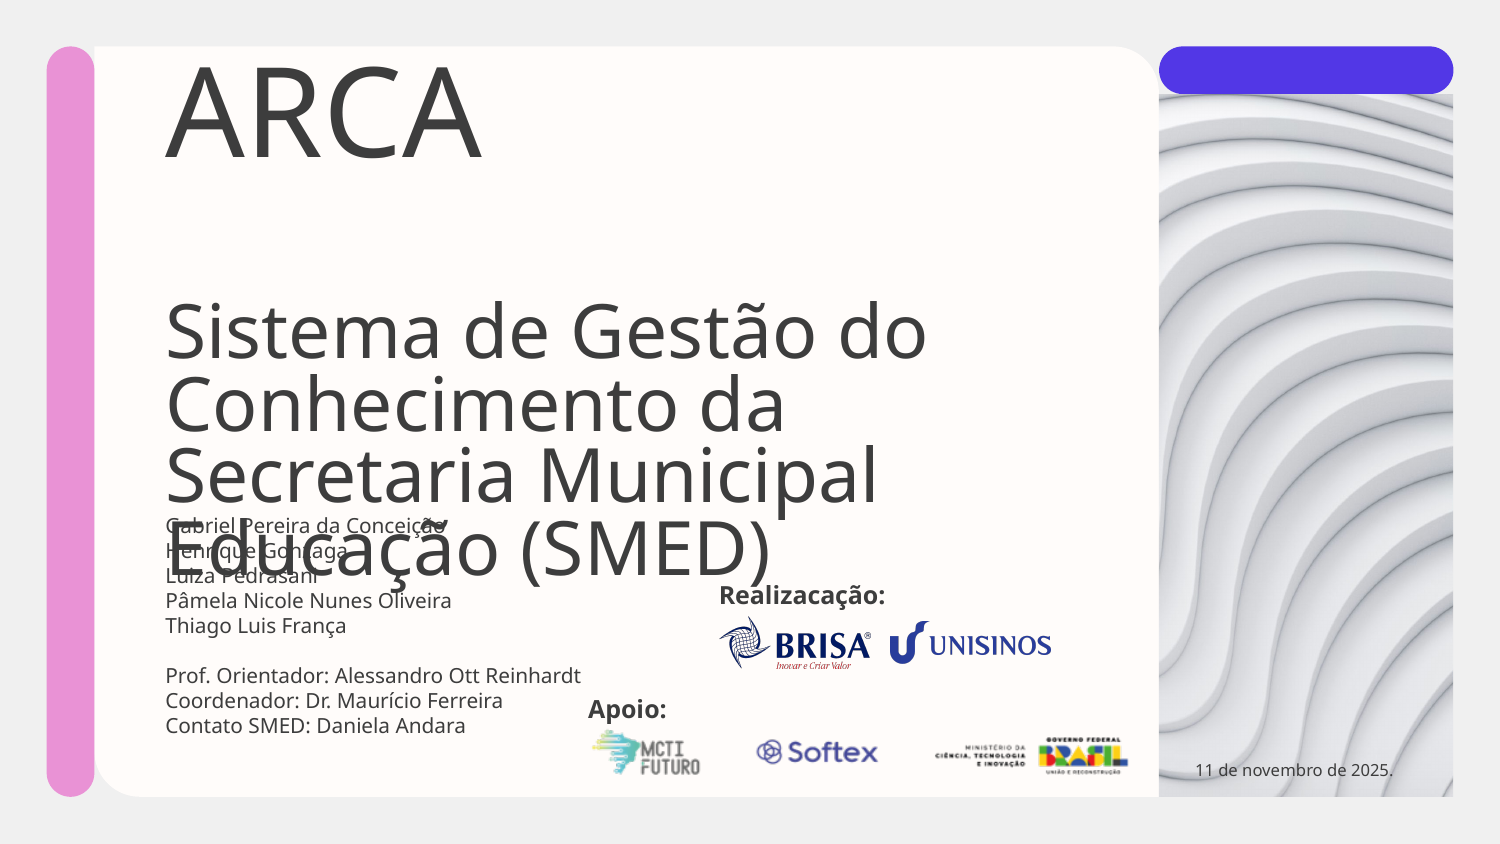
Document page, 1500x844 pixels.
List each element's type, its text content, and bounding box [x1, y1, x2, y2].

title ARCA Sistema de Gestão do Conhecimento da Secretaria Municipal Educação (SMED) [165, 61, 1136, 519]
text_box Realizacação: [703, 564, 951, 607]
picture [719, 616, 871, 669]
subtitle Gabriel Pereira da Conceição Henrique Gonzaga Luiza Pedrasani Pâmela Nicole Nunes Oliveira Thiago Luis França Prof. Orientador: Alessandro Ott Reinhardt Coordenador: Dr. Maurício Ferreira Contato SMED: Daniela Andara [165, 519, 584, 738]
subtitle 11 de novembro de 2025. [1195, 724, 1454, 780]
text_box Apoio: [573, 679, 821, 721]
picture [526, 94, 1454, 797]
picture [890, 621, 1051, 664]
